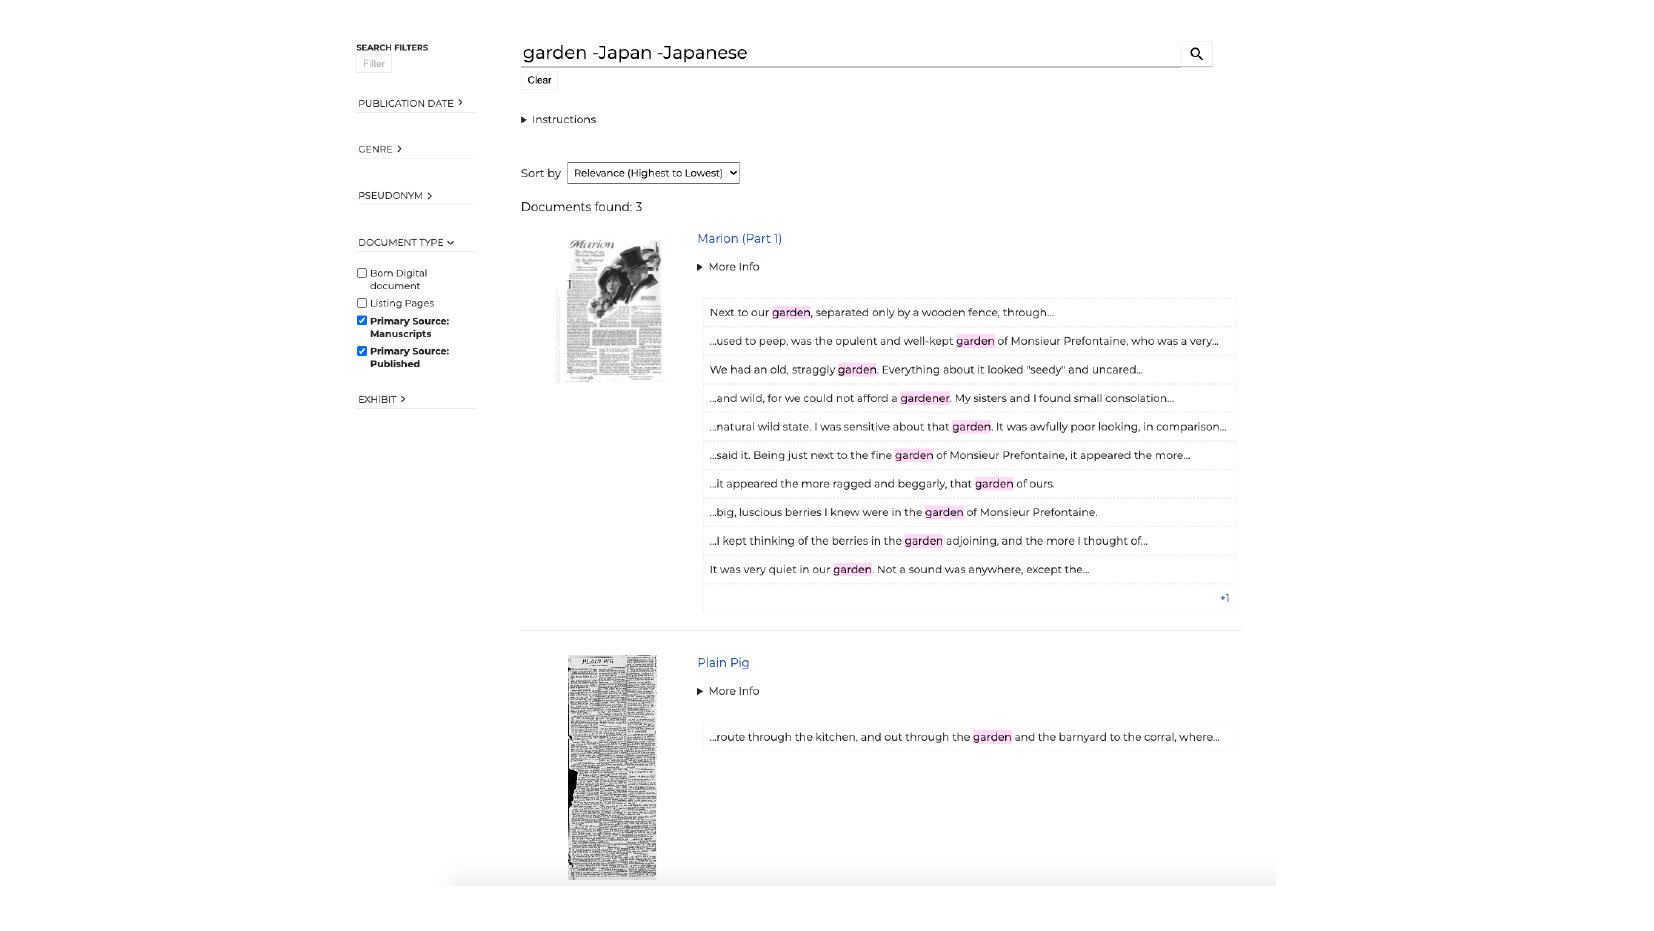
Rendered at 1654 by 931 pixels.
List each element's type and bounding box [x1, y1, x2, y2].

picture [342, 26, 1276, 886]
